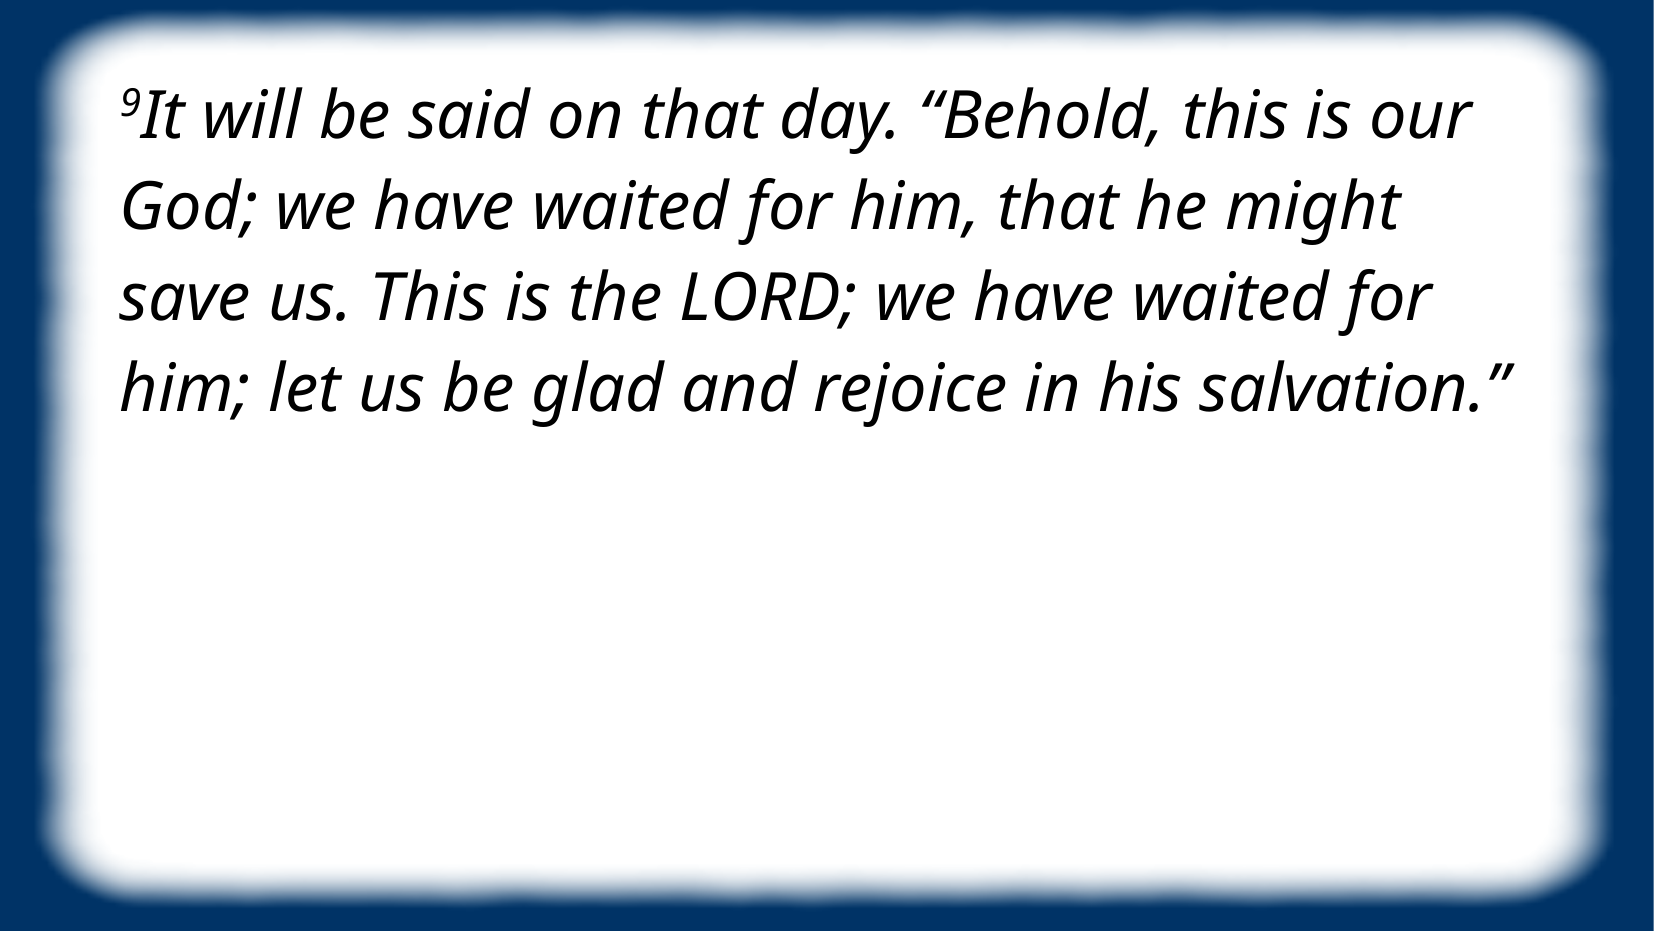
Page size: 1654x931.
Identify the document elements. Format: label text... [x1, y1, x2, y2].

text_box 9It will be said on that day. “Behold, this is our God; we have waited for him, that he might save us. This is the LORD; we have waited for him; let us be glad and rejoice in his salvation.” [105, 60, 1546, 526]
picture [0, 0, 1654, 931]
